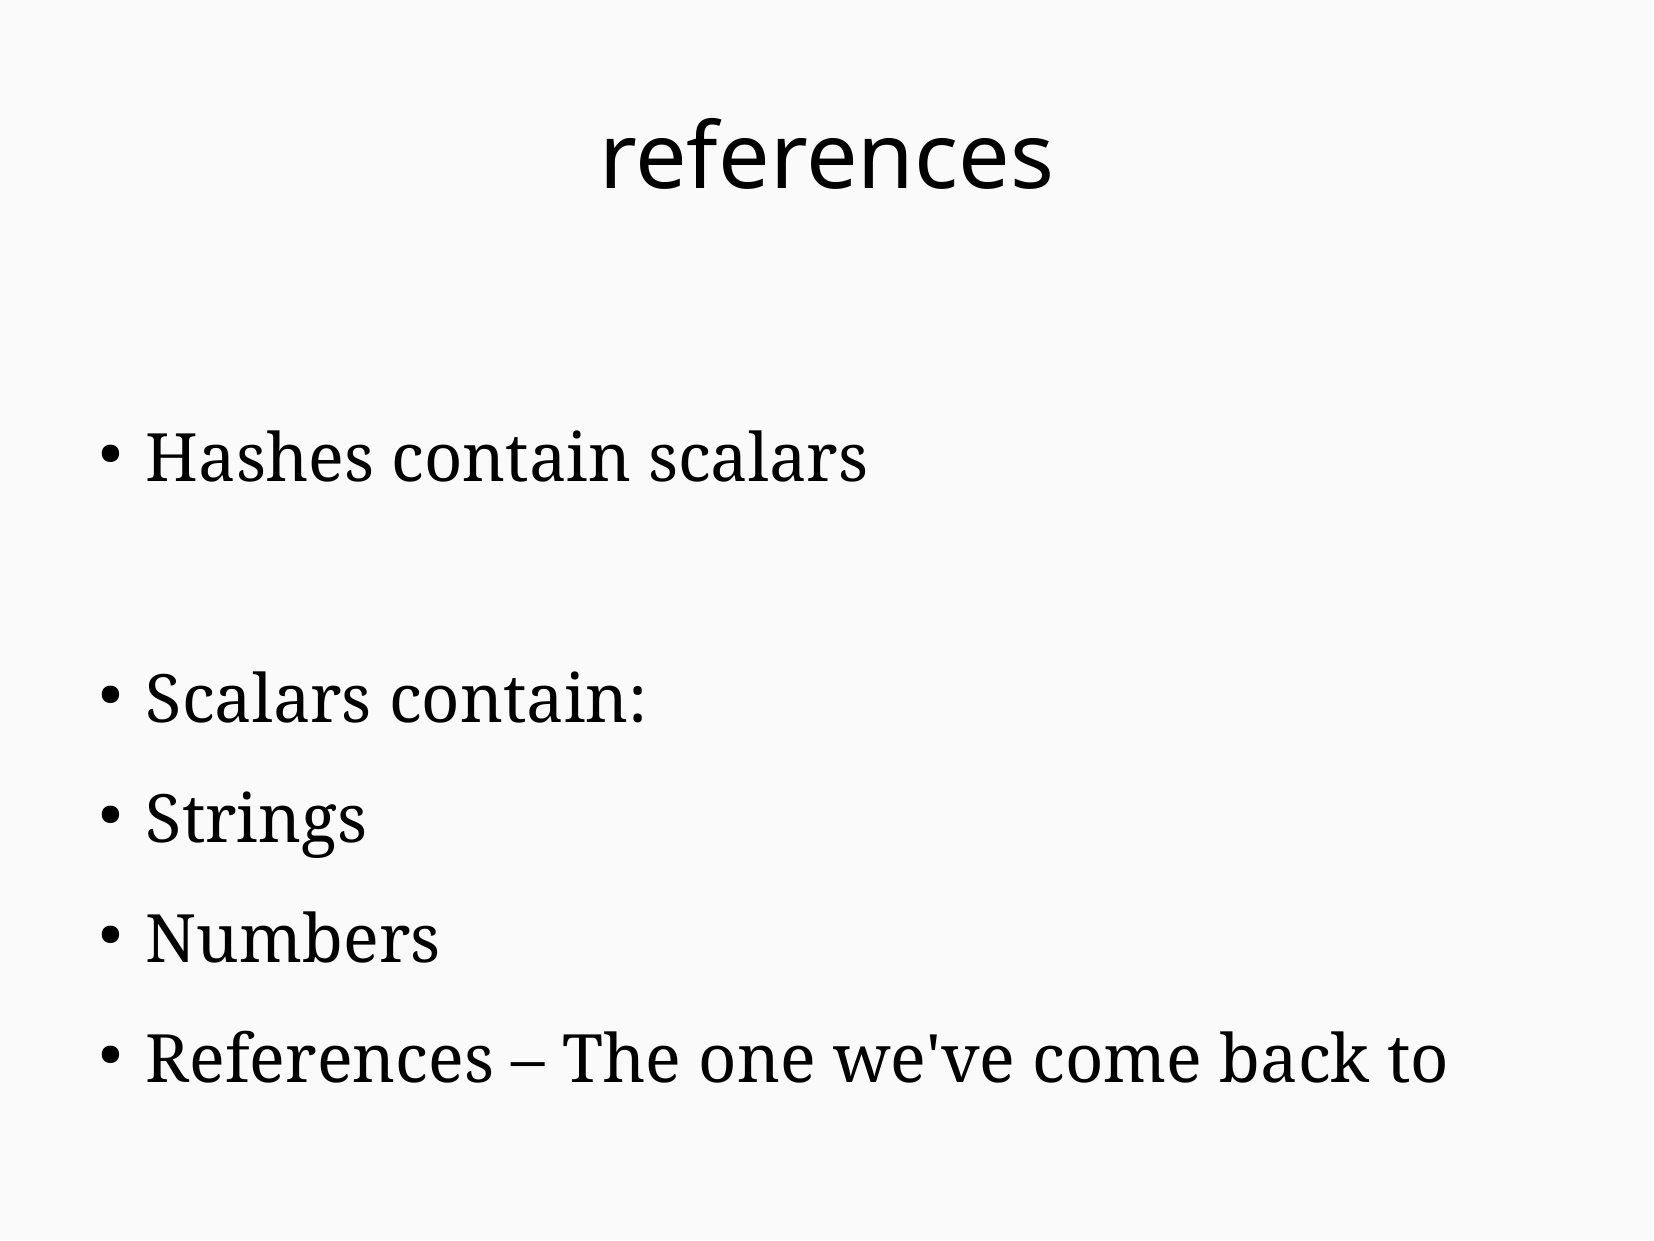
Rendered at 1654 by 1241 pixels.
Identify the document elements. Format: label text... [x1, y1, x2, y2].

list Hashes contain scalars Scalars contain: Strings Numbers References – The one we've come back to [82, 290, 1571, 1109]
title references [82, 49, 1571, 257]
